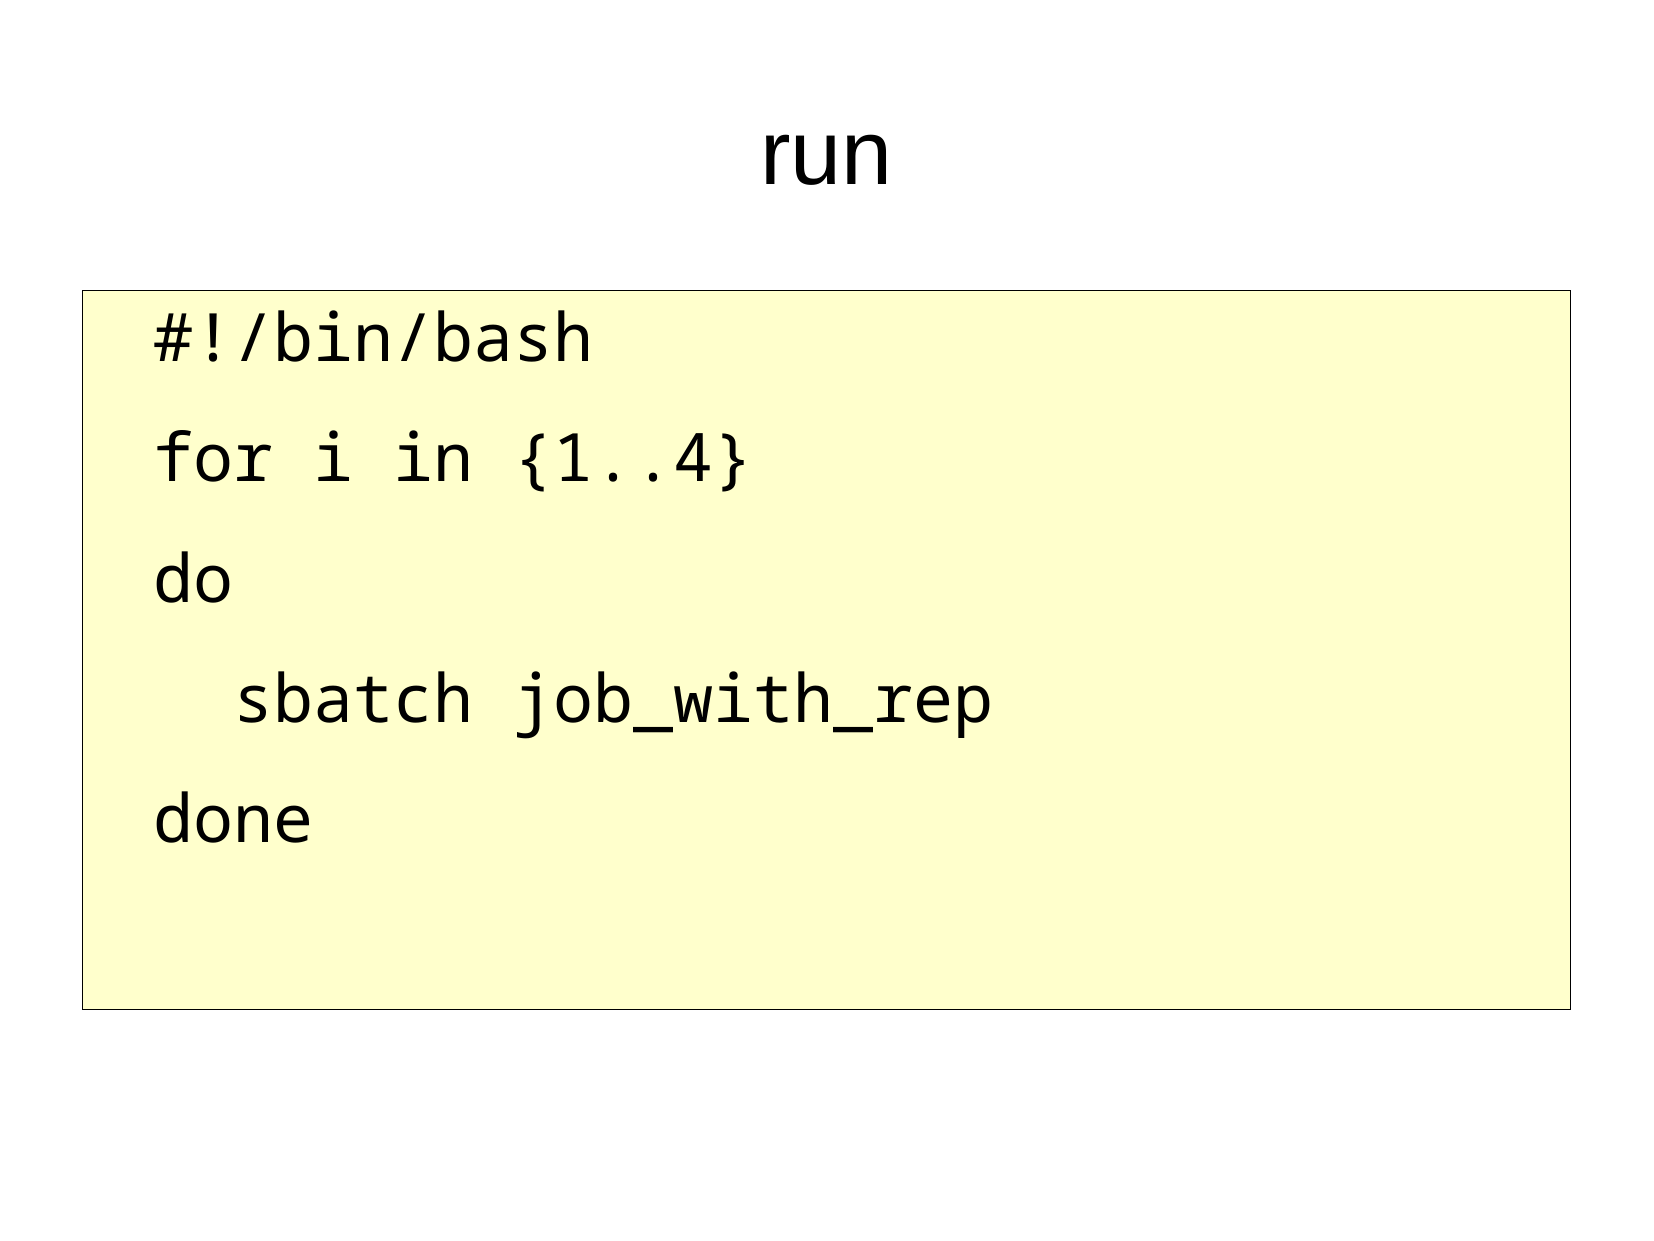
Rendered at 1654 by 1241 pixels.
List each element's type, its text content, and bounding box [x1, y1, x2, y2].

title run [82, 49, 1571, 257]
list #!/bin/bash for i in {1..4} do sbatch job_with_rep done [82, 290, 1571, 1010]
